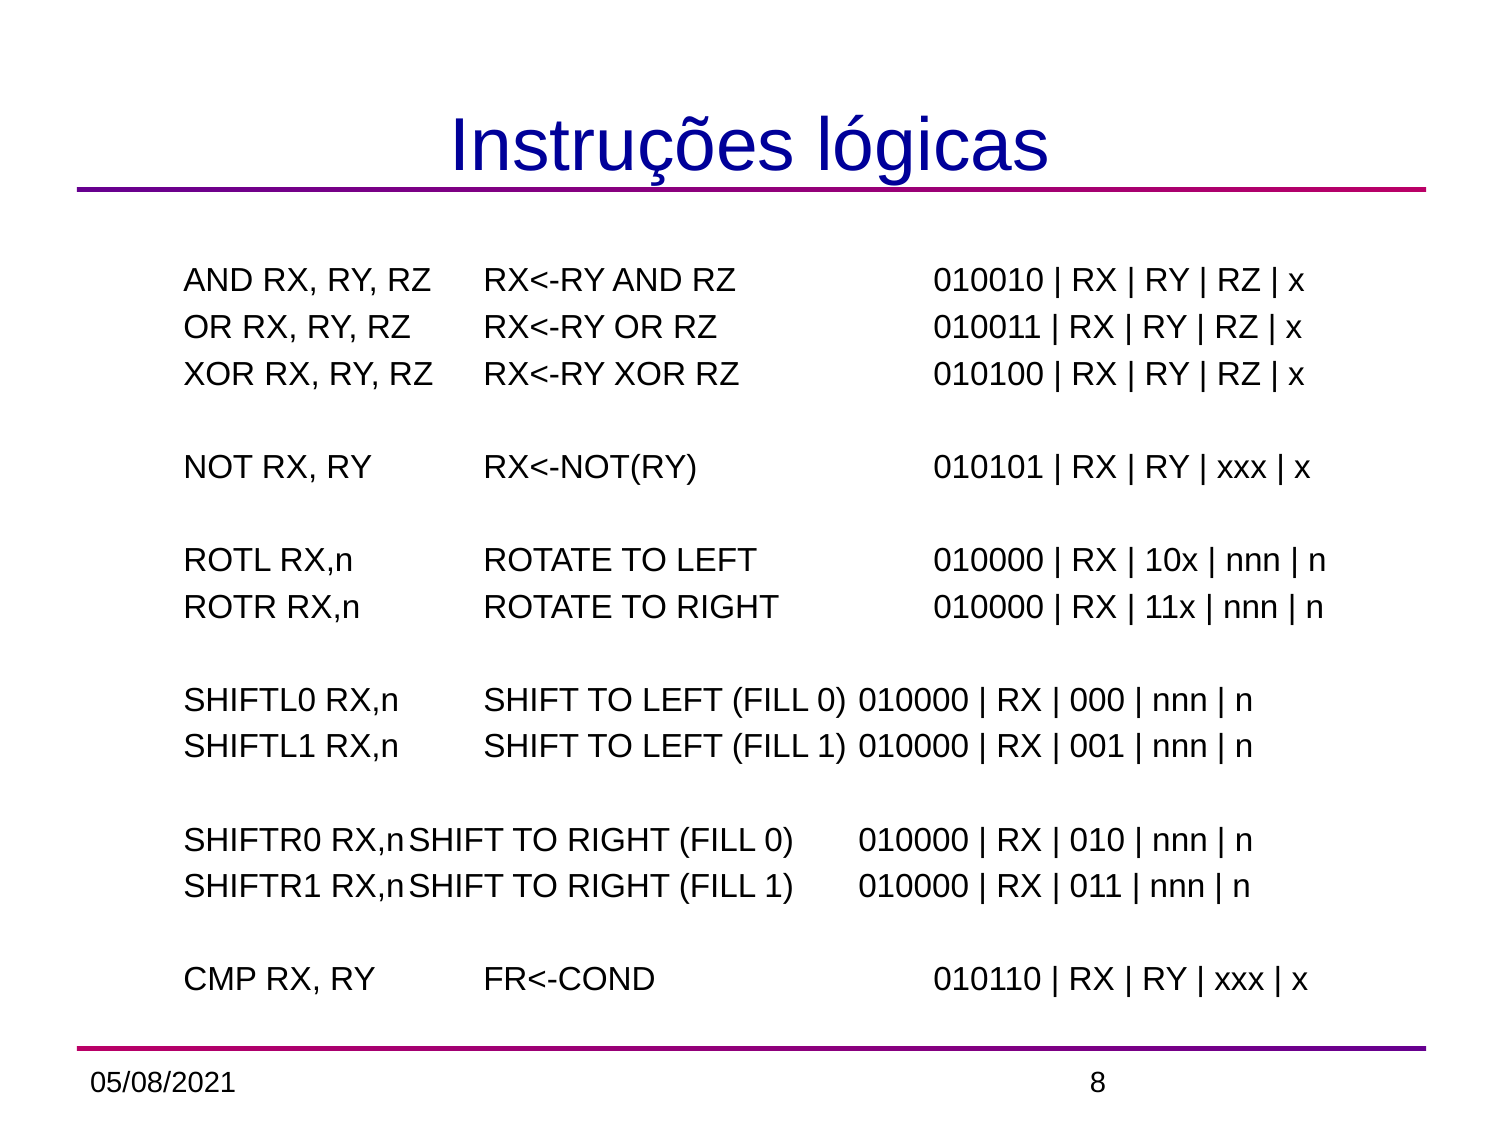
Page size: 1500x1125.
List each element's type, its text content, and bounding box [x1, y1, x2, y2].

text_box Instruções lógicas [76, 74, 1424, 193]
text_box AND RX, RY, RZ RX<-RY AND RZ 010010 | RX | RY | RZ | x OR RX, RY, RZ RX<-RY OR RZ 010011 | RX | RY | RZ | x XOR RX, RY, RZ RX<-RY XOR RZ 010100 | RX | RY | RZ | x NOT RX, RY RX<-NOT(RY) 010101 | RX | RY | xxx | x ROTL RX,n ROTATE TO LEFT 010000 | RX | 10x | nnn | n ROTR RX,n ROTATE TO RIGHT 010000 | RX | 11x | nnn | n SHIFTL0 RX,n SHIFT TO LEFT (FILL 0) 010000 | RX | 000 | nnn | n SHIFTL1 RX,n SHIFT TO LEFT (FILL 1) 010000 | RX | 001 | nnn | n SHIFTR0 RX,n SHIFT TO RIGHT (FILL 0) 010000 | RX | 010 | nnn | n SHIFTR1 RX,n SHIFT TO RIGHT (FILL 1) 010000 | RX | 011 | nnn | n CMP RX, RY FR<-COND 010110 | RX | RY | xxx | x [112, 251, 1463, 1055]
text_box <number> [1074, 1055, 1425, 1125]
text_box 05/08/2021 [74, 1055, 425, 1125]
